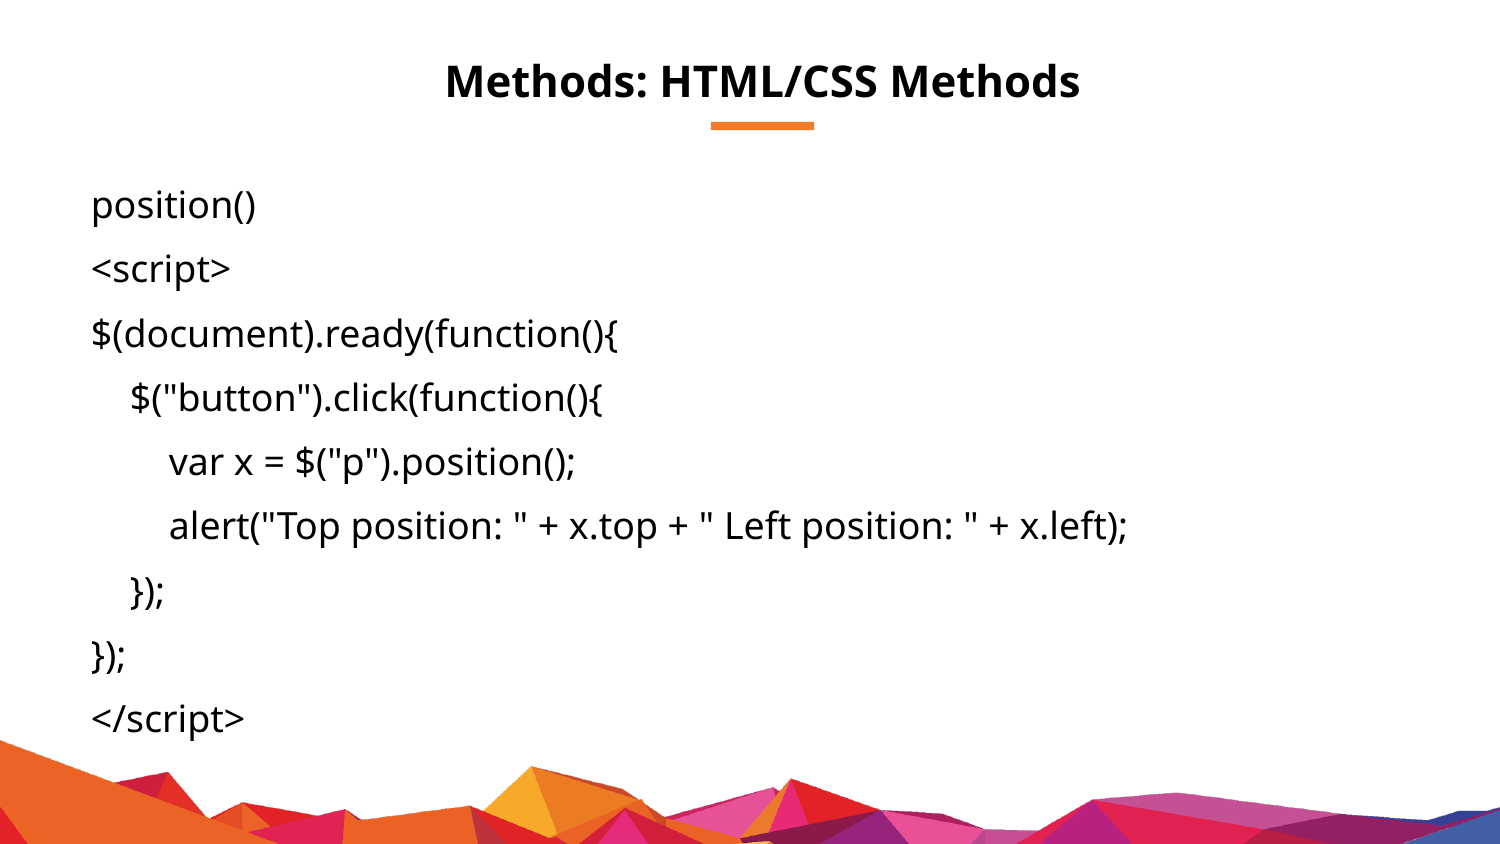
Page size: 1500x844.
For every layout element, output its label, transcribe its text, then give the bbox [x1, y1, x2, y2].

picture [0, 740, 1500, 844]
title Methods: HTML/CSS Methods [94, 39, 1431, 110]
text_box position() <script> $(document).ready(function(){ $("button").click(function(){ var x = $("p").position(); alert("Top position: " + x.top + " Left position: " + x.left); }); }); </script> [75, 159, 1426, 816]
